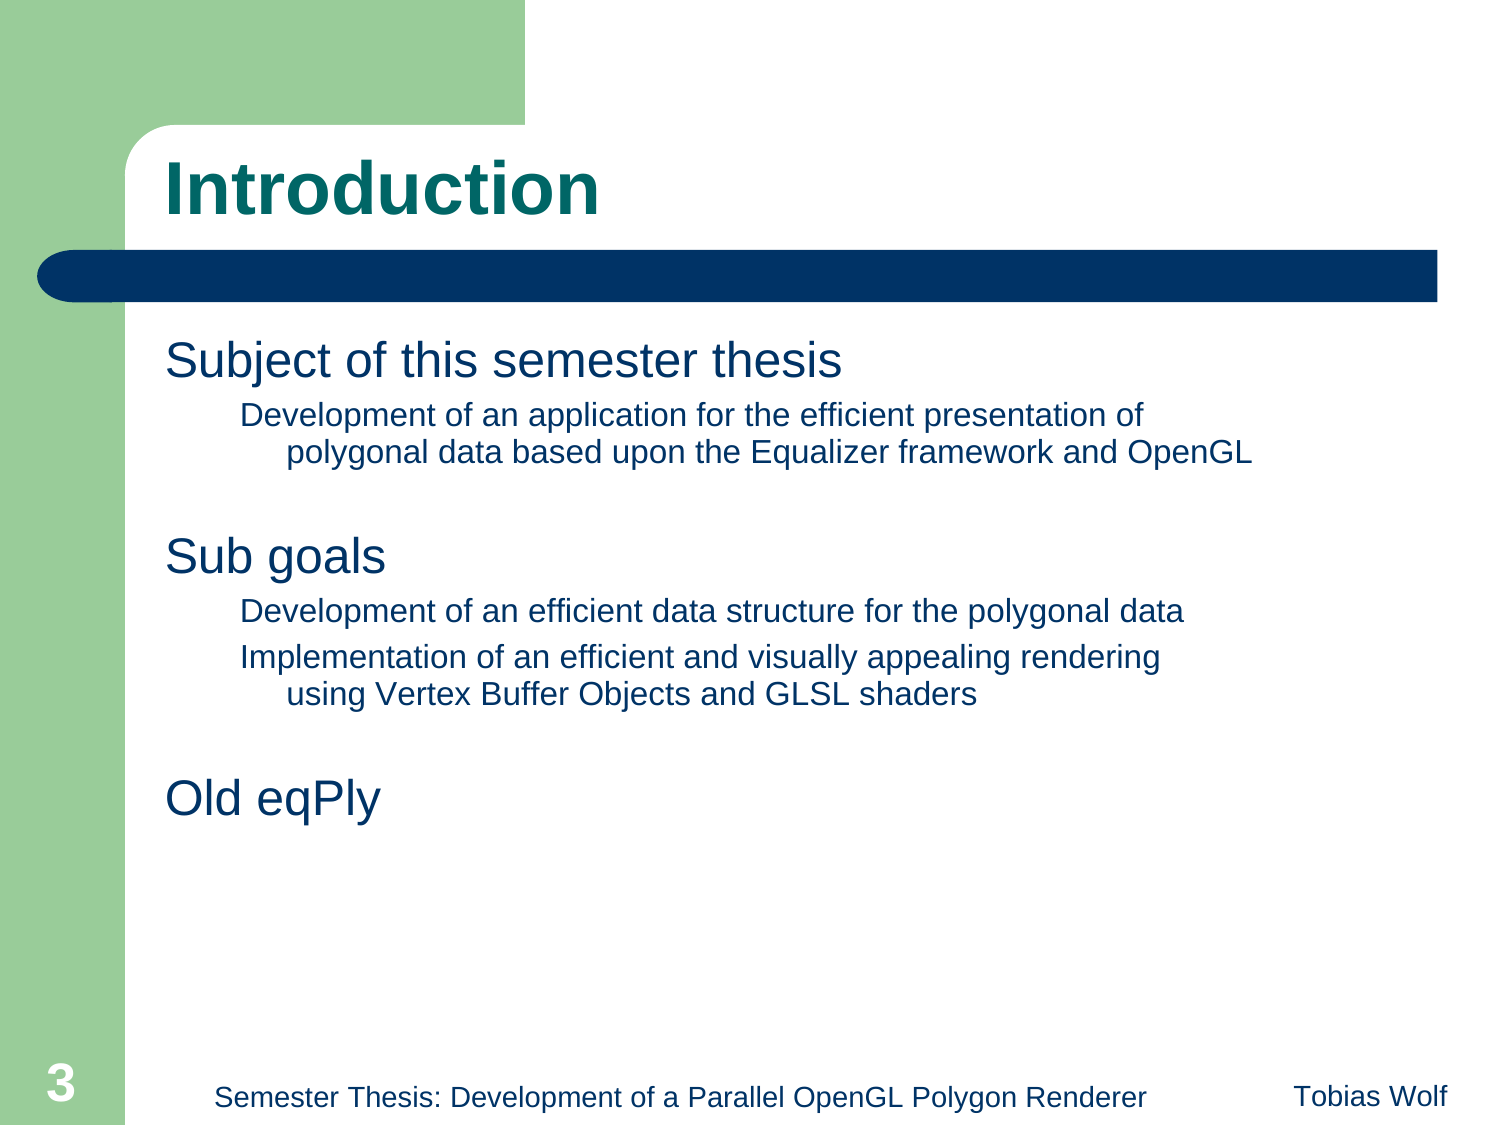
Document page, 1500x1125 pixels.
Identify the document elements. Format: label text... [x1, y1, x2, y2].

title Introduction [149, 124, 1463, 238]
list Subject of this semester thesis Development of an application for the efficient presentation of polygonal data based upon the Equalizer framework and OpenGL Sub goals Development of an efficient data structure for the polygonal data Implementation of an efficient and visually appealing rendering using Vertex Buffer Objects and GLSL shaders Old eqPly [149, 324, 1463, 1001]
